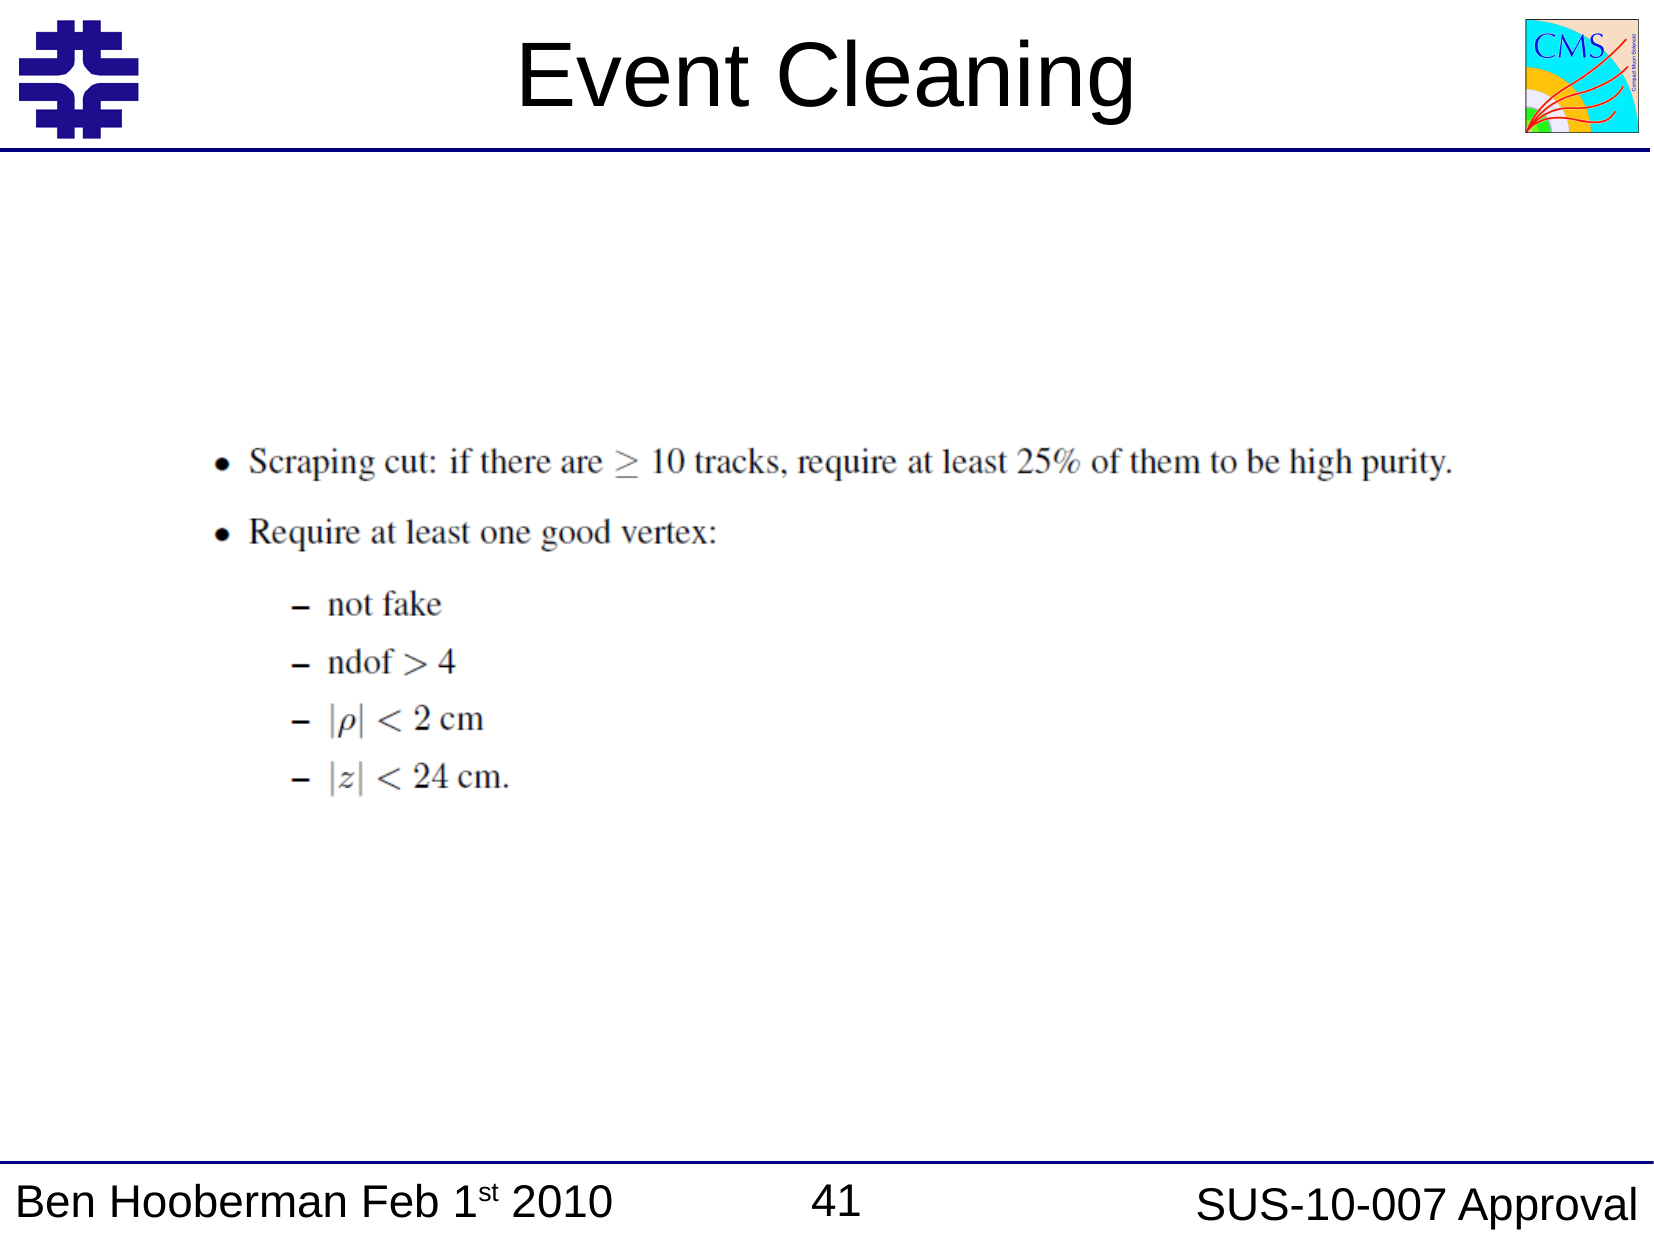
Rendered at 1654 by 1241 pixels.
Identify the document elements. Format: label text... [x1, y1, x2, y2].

title Event Cleaning [0, 0, 1654, 151]
picture [156, 428, 1512, 822]
